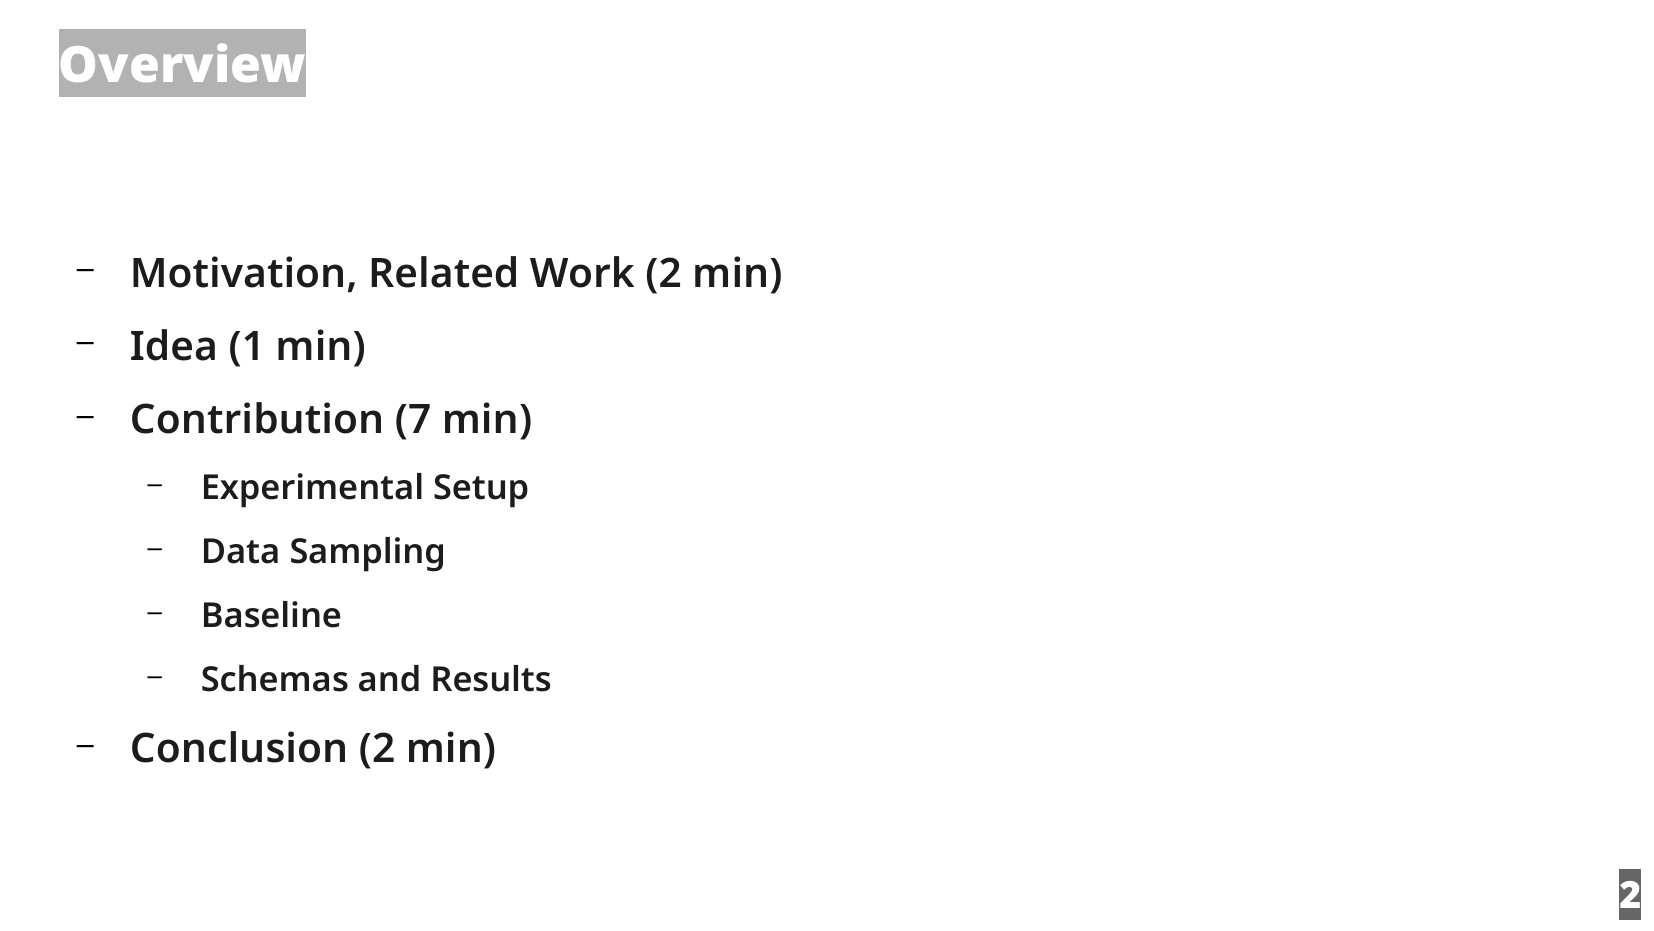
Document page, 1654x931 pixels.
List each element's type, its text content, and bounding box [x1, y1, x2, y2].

list Motivation, Related Work (2 min) Idea (1 min) Contribution (7 min) Experimental Setup Data Sampling Baseline Schemas and Results Conclusion (2 min) [59, 243, 1565, 820]
title Overview [59, 0, 1595, 98]
